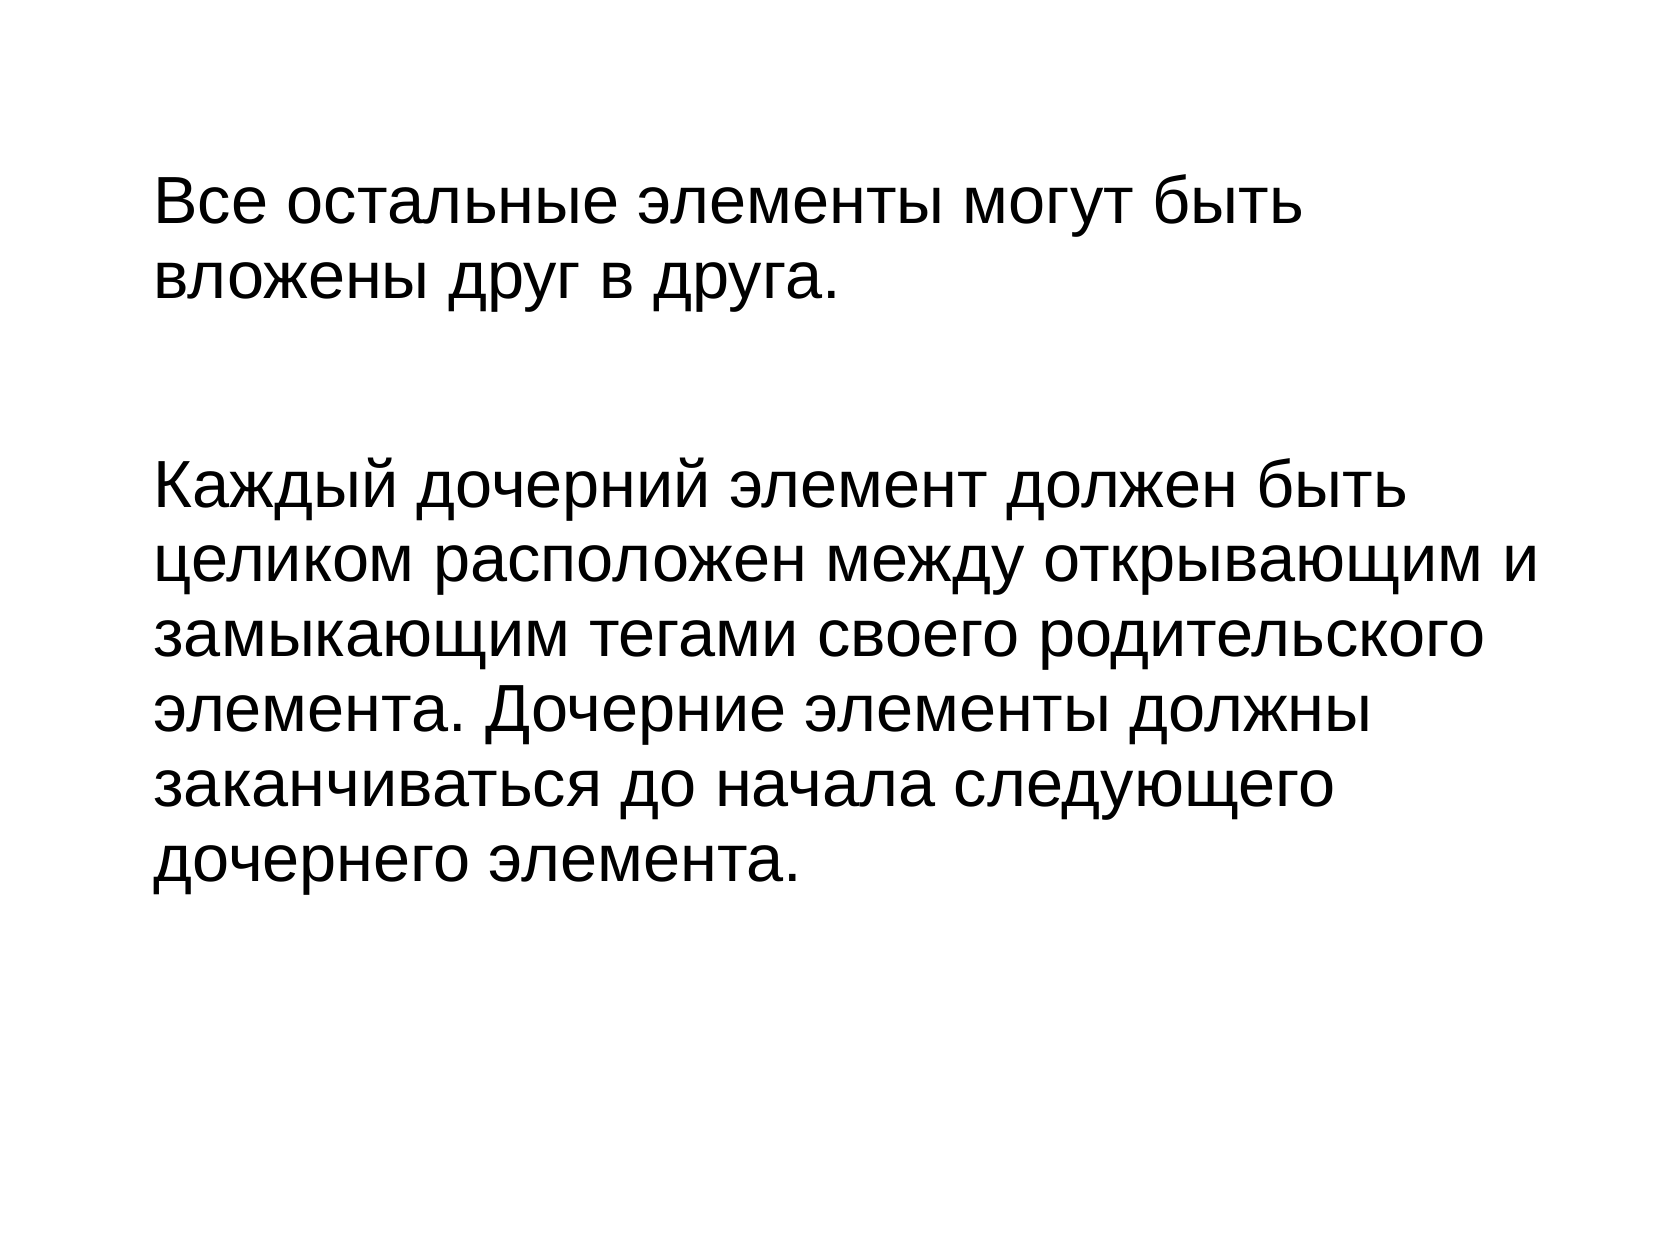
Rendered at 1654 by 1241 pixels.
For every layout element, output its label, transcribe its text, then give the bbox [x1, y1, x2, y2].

list Все остальные элементы могут быть вложены друг в друга. Каждый дочерний элемент должен быть целиком расположен между открывающим и замыкающим тегами своего родительского элемента. Дочерние элементы должны заканчиваться до начала следующего дочернего элемента. [82, 59, 1571, 1182]
